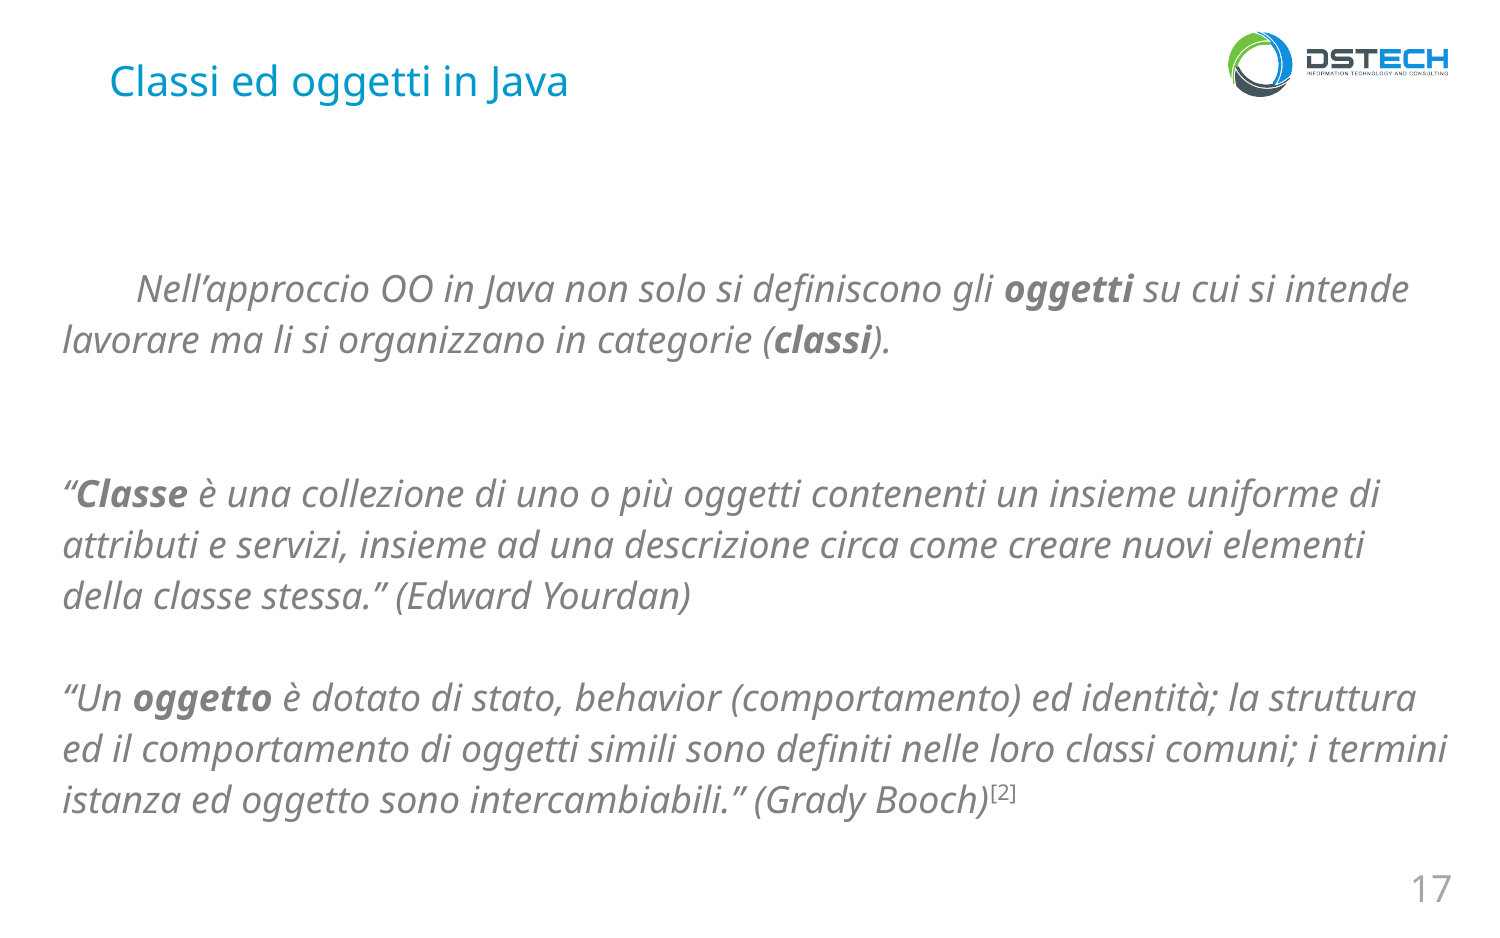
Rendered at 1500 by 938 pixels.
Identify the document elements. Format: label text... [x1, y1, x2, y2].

picture [623, 795, 633, 811]
picture [1228, 31, 1448, 97]
text_box [773, 114, 1500, 863]
picture [676, 795, 686, 811]
picture [0, 117, 773, 848]
text_box Nell’approccio OO in Java non solo si definiscono gli oggetti su cui si intende lavorare ma li si organizzano in categorie (classi). “Classe è una collezione di uno o più oggetti contenenti un insieme uniforme di attributi e servizi, insieme ad una descrizione circa come creare nuovi elementi della classe stessa.” (Edward Yourdan) “Un oggetto è dotato di stato, behavior (comportamento) ed identità; la struttura ed il comportamento di oggetti simili sono definiti nelle loro classi comuni; i termini istanza ed oggetto sono intercambiabili.” (Grady Booch)[2] [47, 153, 1465, 785]
text_box [830, 795, 841, 811]
picture [214, 795, 225, 811]
text_box Classi ed oggetti in Java [94, 47, 762, 107]
text_box 17 [1358, 864, 1460, 910]
